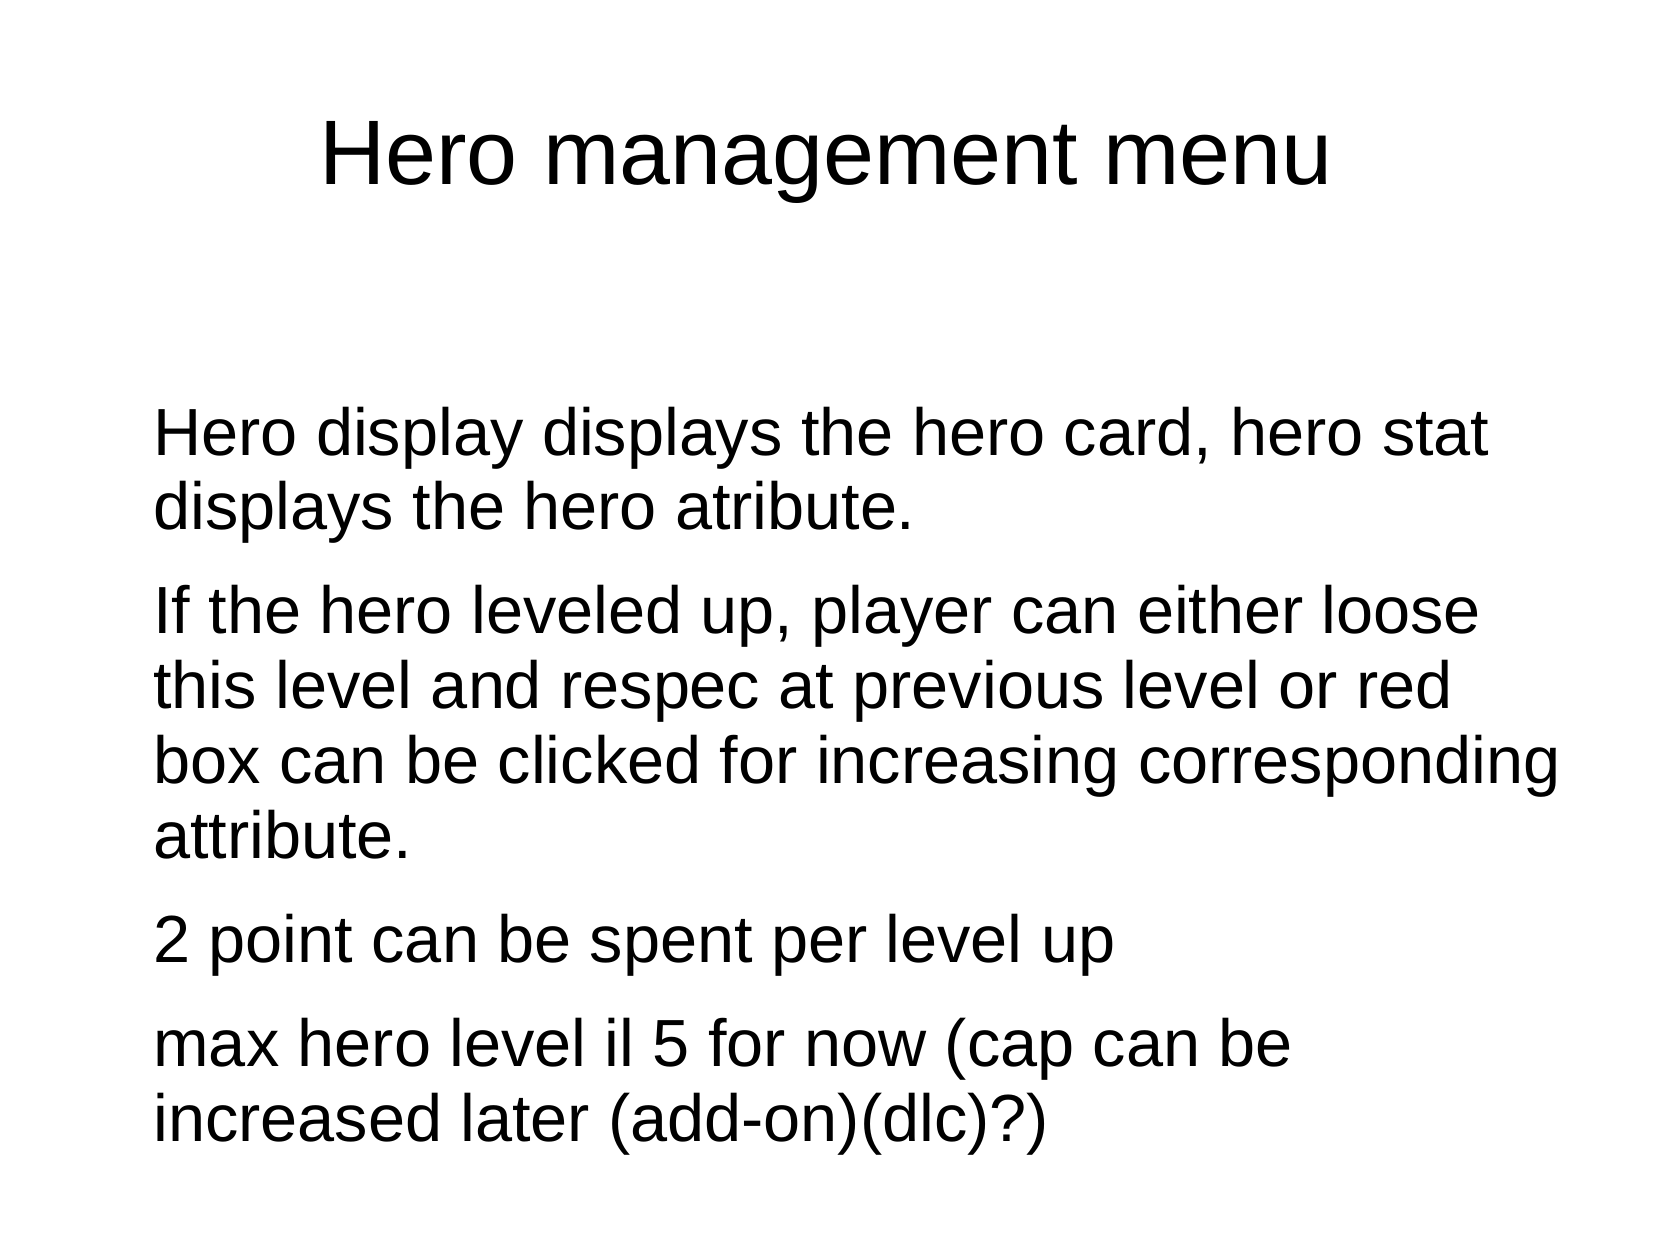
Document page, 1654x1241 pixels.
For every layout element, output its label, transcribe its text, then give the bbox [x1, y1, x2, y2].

list Hero display displays the hero card, hero stat displays the hero atribute. If the hero leveled up, player can either loose this level and respec at previous level or red box can be clicked for increasing corresponding attribute. 2 point can be spent per level up max hero level il 5 for now (cap can be increased later (add-on)(dlc)?) [82, 290, 1571, 1156]
title Hero management menu [82, 49, 1571, 257]
